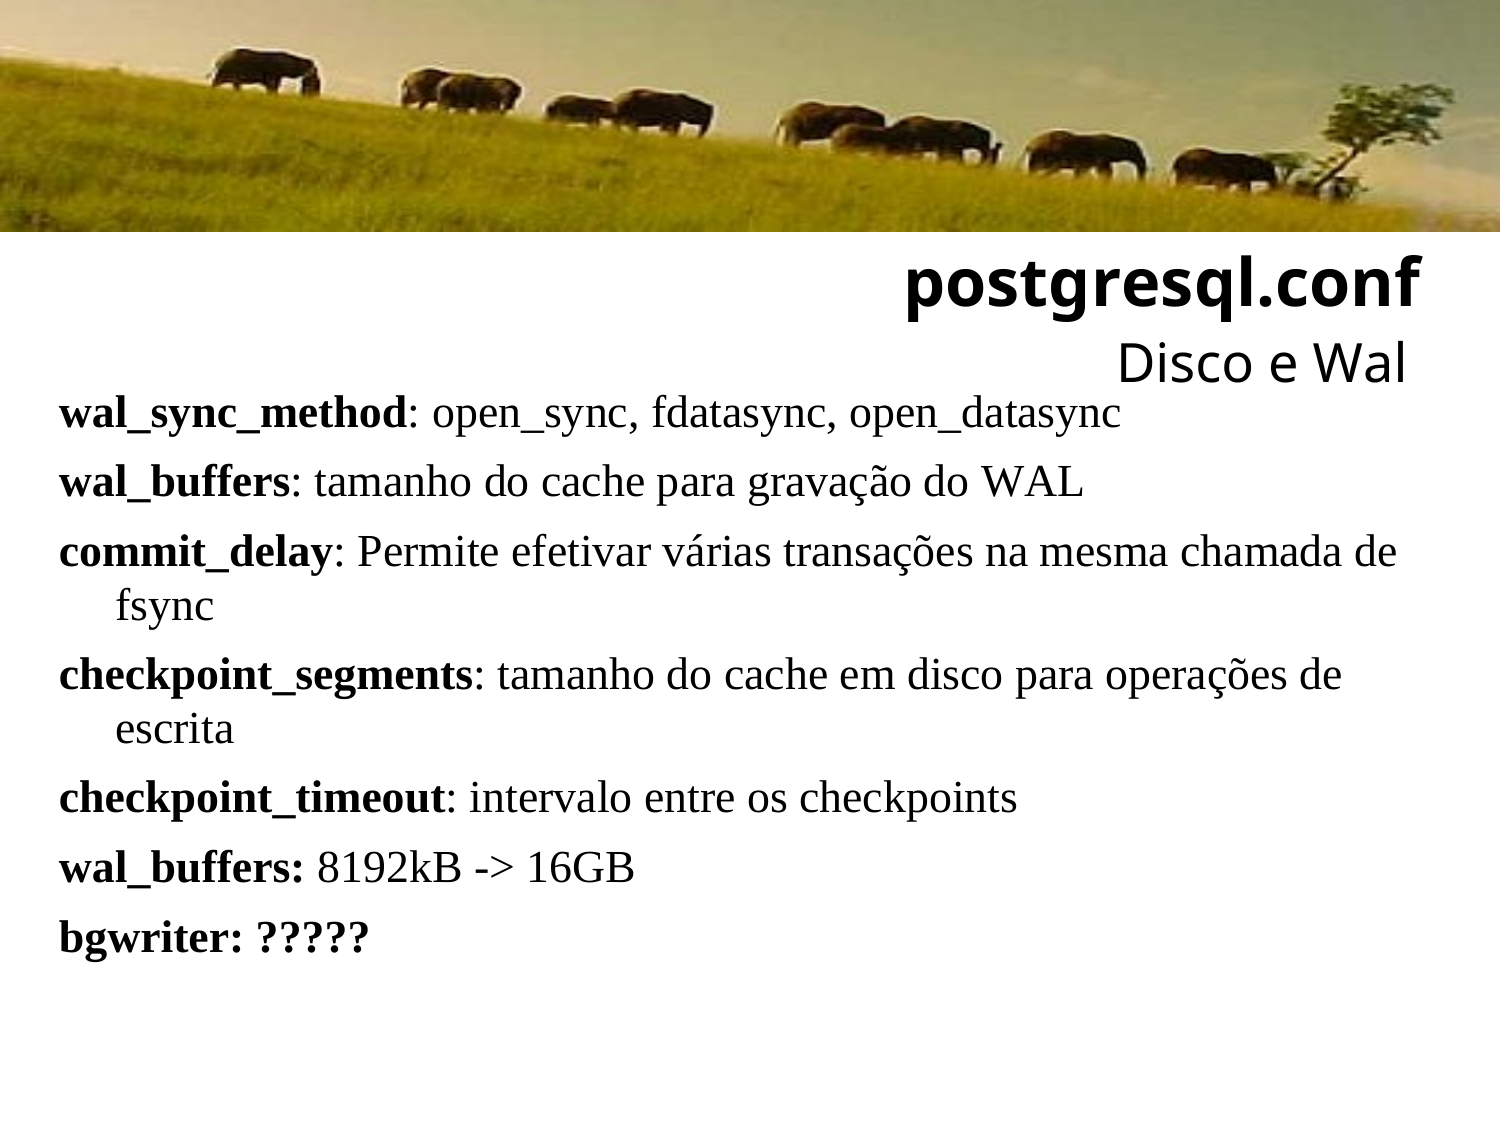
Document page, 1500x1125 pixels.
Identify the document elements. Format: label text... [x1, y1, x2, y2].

picture [0, 0, 1500, 232]
text_box postgresql.conf Disco e Wal [472, 232, 1436, 390]
list wal_sync_method: open_sync, fdatasync, open_datasync wal_buffers: tamanho do cache para gravação do WAL commit_delay: Permite efetivar várias transações na mesma chamada de fsync checkpoint_segments: tamanho do cache em disco para operações de escrita checkpoint_timeout: intervalo entre os checkpoints wal_buffers: 8192kB -> 16GB bgwriter: ????? [59, 383, 1447, 1063]
